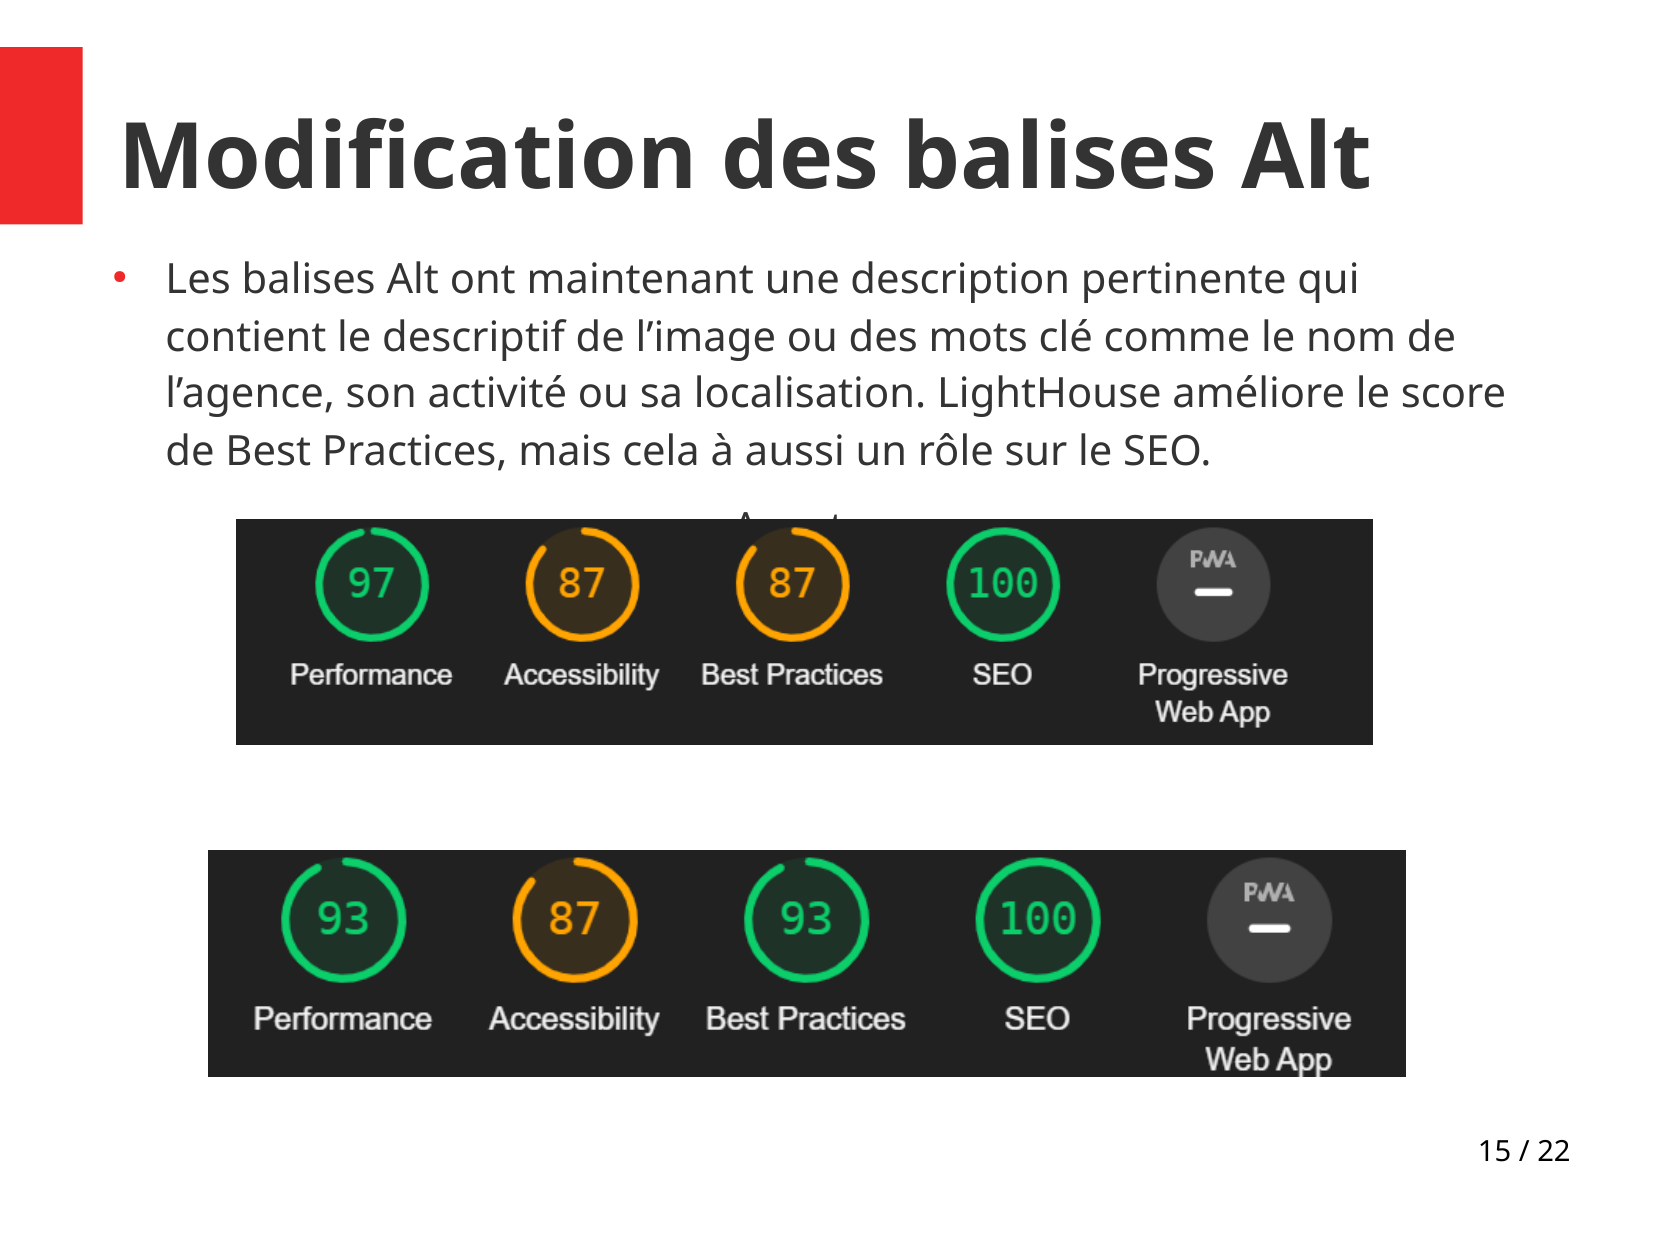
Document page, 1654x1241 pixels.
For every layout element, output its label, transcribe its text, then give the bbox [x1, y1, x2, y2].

picture [208, 850, 1406, 1077]
list Les balises Alt ont maintenant une description pertinente qui contient le descriptif de l’image ou des mots clé comme le nom de l’agence, son activité ou sa localisation. LightHouse améliore le score de Best Practices, mais cela à aussi un rôle sur le SEO. Avant Après [94, 249, 1512, 969]
picture [236, 519, 1373, 745]
title Modification des balises Alt [118, 27, 1571, 278]
